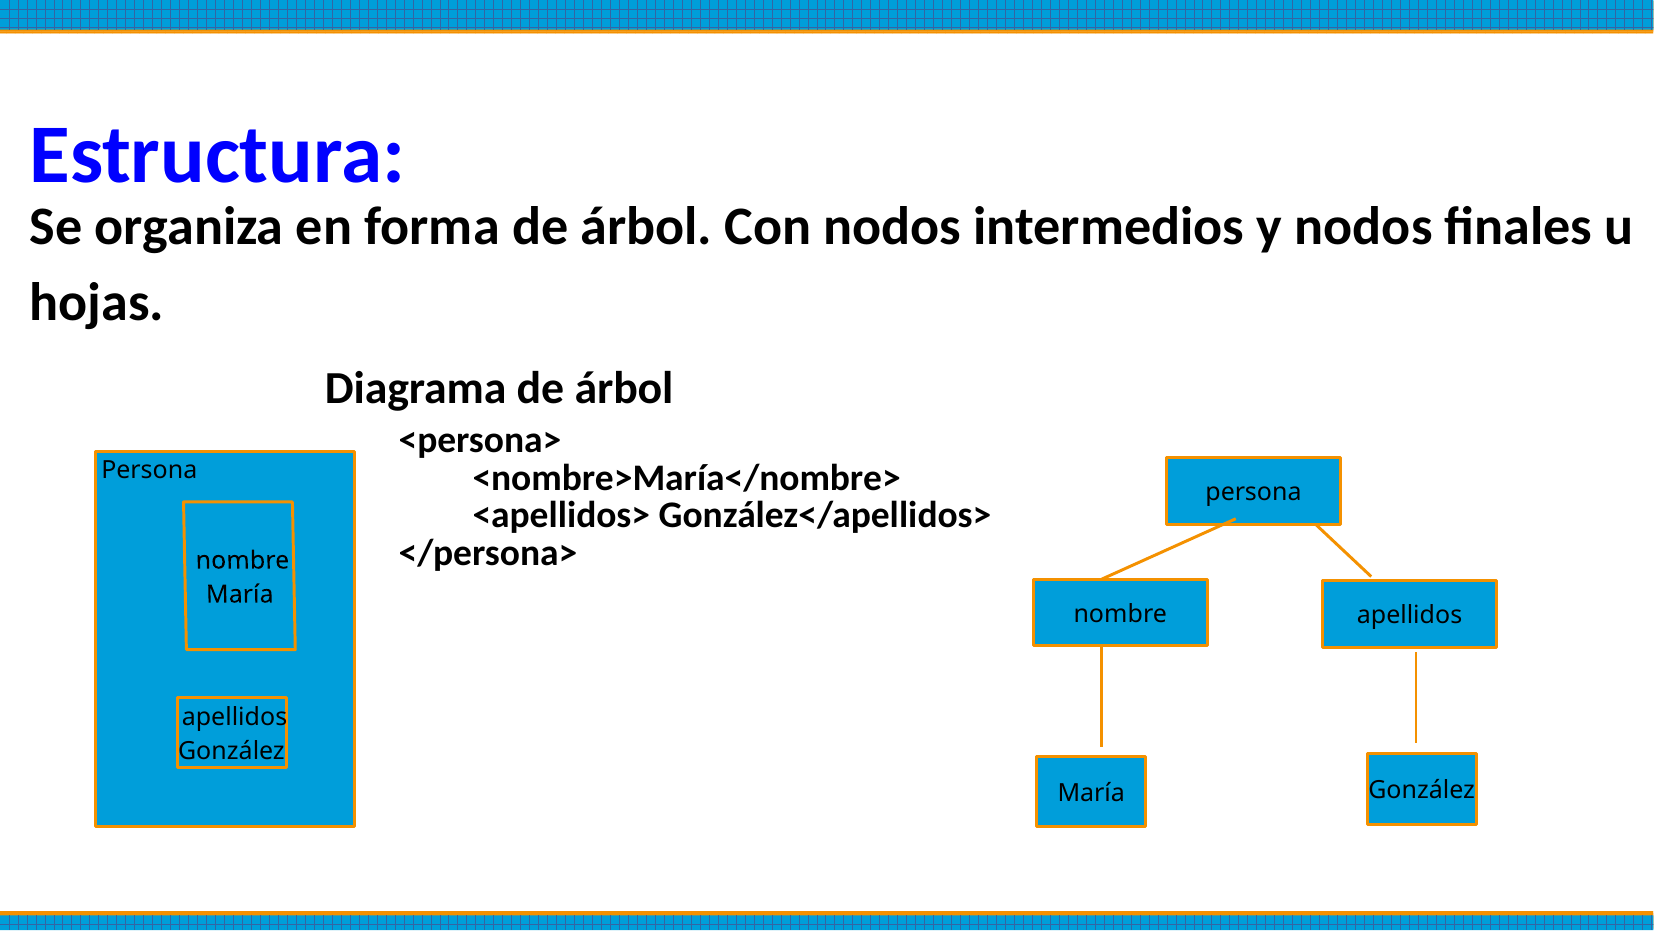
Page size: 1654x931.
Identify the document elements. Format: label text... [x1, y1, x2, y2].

text_box María [1036, 756, 1146, 827]
text_box nombre María [183, 501, 296, 650]
text_box Persona [95, 451, 355, 827]
text_box apellidos González [177, 697, 287, 768]
text_box apellidos [1322, 580, 1497, 648]
text_box González [1367, 753, 1477, 825]
text_box persona [1166, 457, 1341, 525]
subtitle Estructura: Se organiza en forma de árbol. Con nodos intermedios y nodos finales u hojas. Diagrama de árbol <persona> <nombre>María</nombre> <apellidos> González</apellidos> </persona> [29, 36, 1654, 857]
text_box nombre [1033, 579, 1208, 646]
